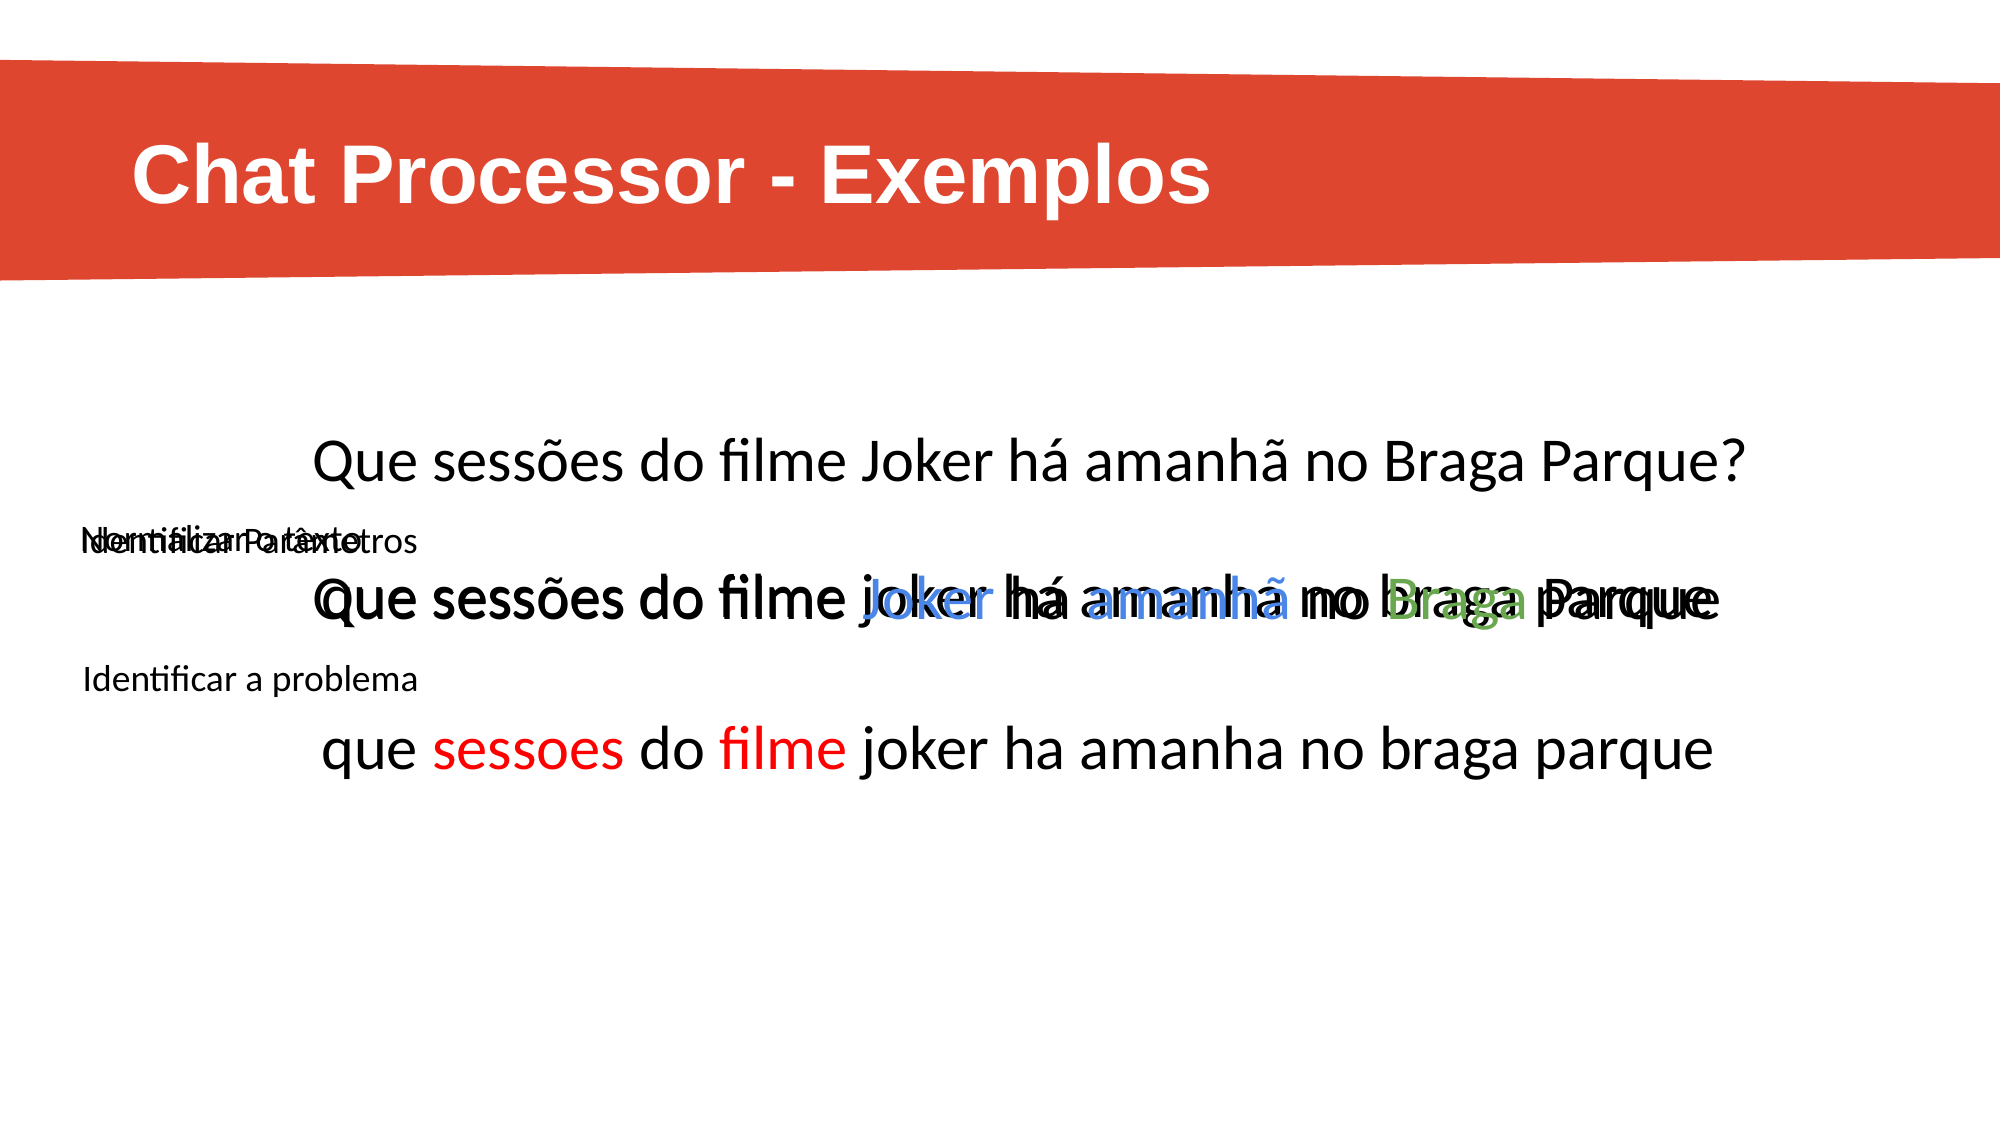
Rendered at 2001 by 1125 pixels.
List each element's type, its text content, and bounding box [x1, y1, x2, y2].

text_box Que sessões do filme Joker há amanhã no Braga Parque? [292, 404, 1770, 504]
text_box Identificar Parâmetros [62, 501, 436, 569]
text_box Identificar a problema [64, 639, 438, 707]
text_box Que sessões do filme Joker há amanhã no Braga Parque [266, 541, 1768, 642]
text_box Normalizar o texto [34, 499, 408, 567]
text_box Chat Processor - Exemplos [0, 59, 2000, 281]
text_box que sessoes do filme joker ha amanha no braga parque [280, 691, 1757, 792]
